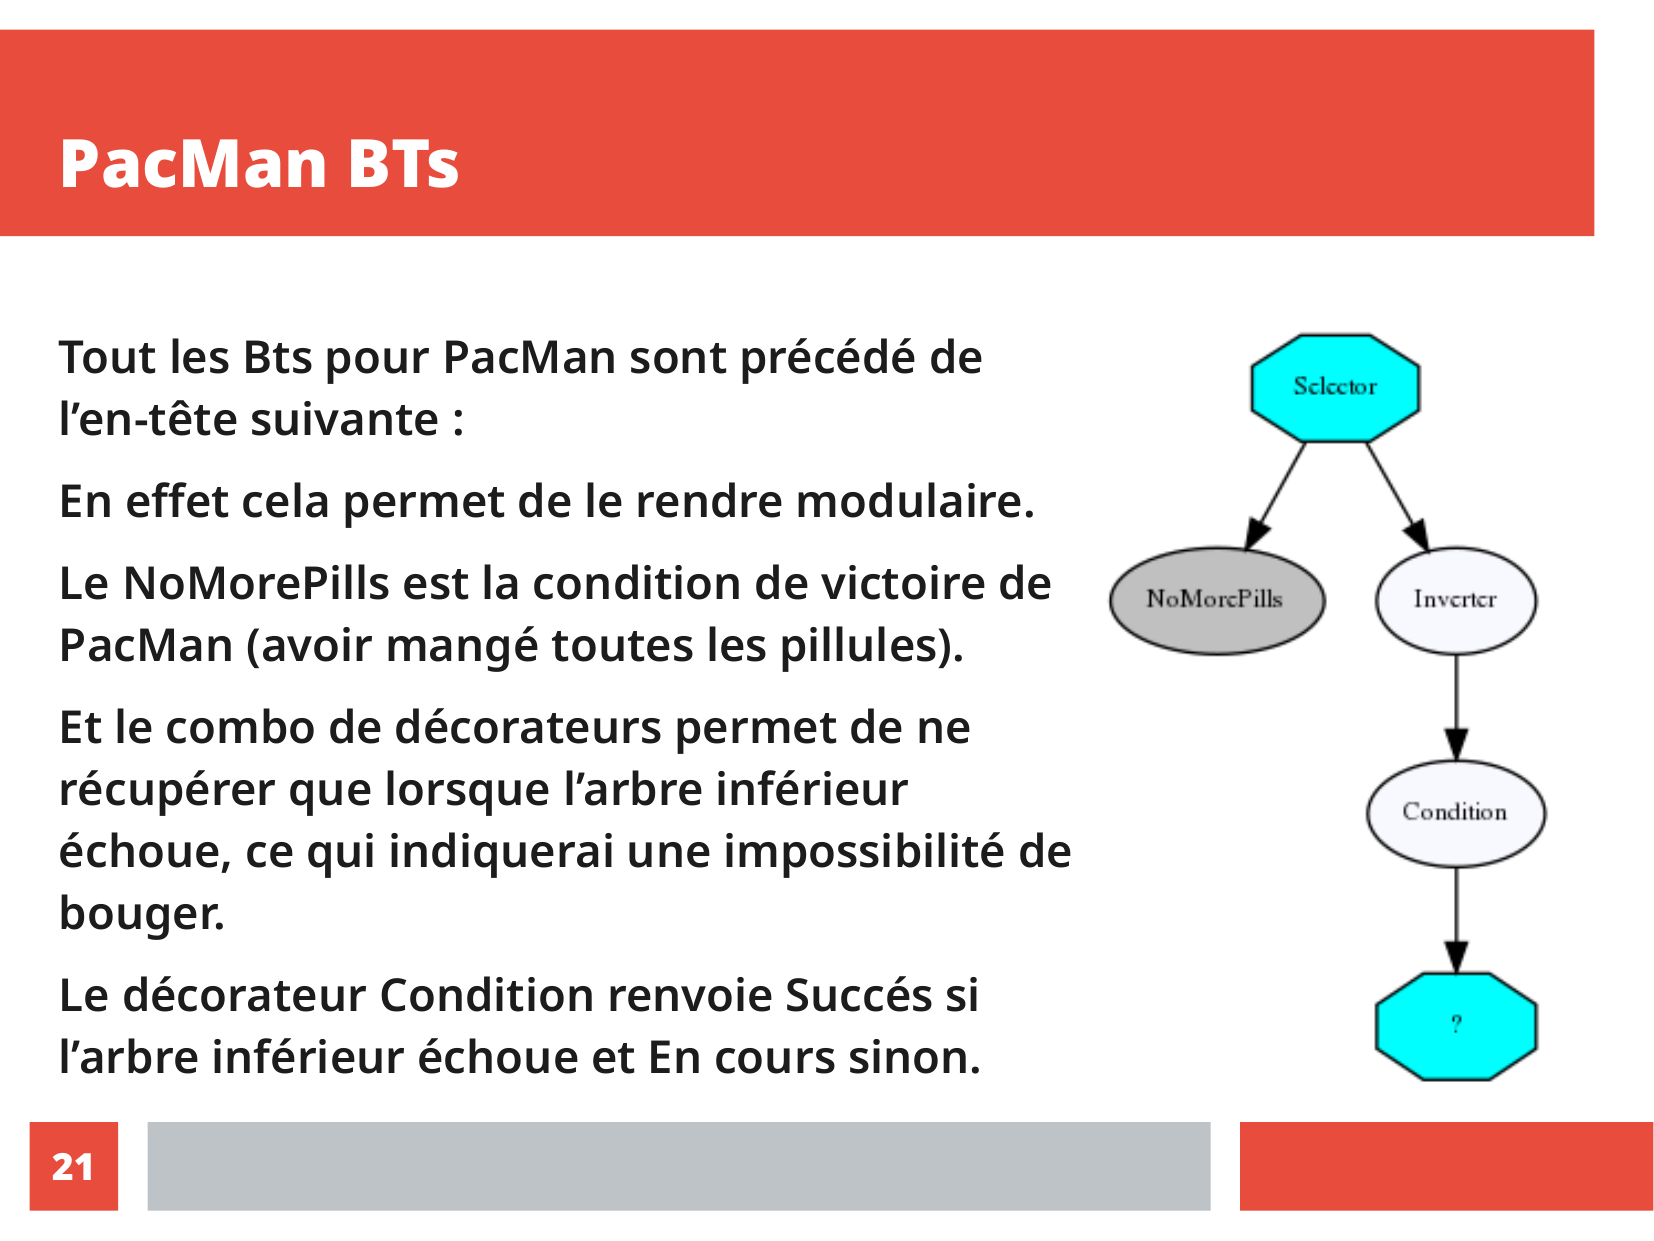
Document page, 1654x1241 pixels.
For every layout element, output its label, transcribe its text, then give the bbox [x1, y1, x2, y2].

list Tout les Bts pour PacMan sont précédé de l’en-tête suivante : En effet cela permet de le rendre modulaire. Le NoMorePills est la condition de victoire de PacMan (avoir mangé toutes les pillules). Et le combo de décorateurs permet de ne récupérer que lorsque l’arbre inférieur échoue, ce qui indiquerai une impossibilité de bouger. Le décorateur Condition renvoie Succés si l’arbre inférieur échoue et En cours sinon. [59, 324, 1081, 1093]
title PacMan BTs [59, 59, 1595, 207]
picture [1099, 324, 1557, 1093]
